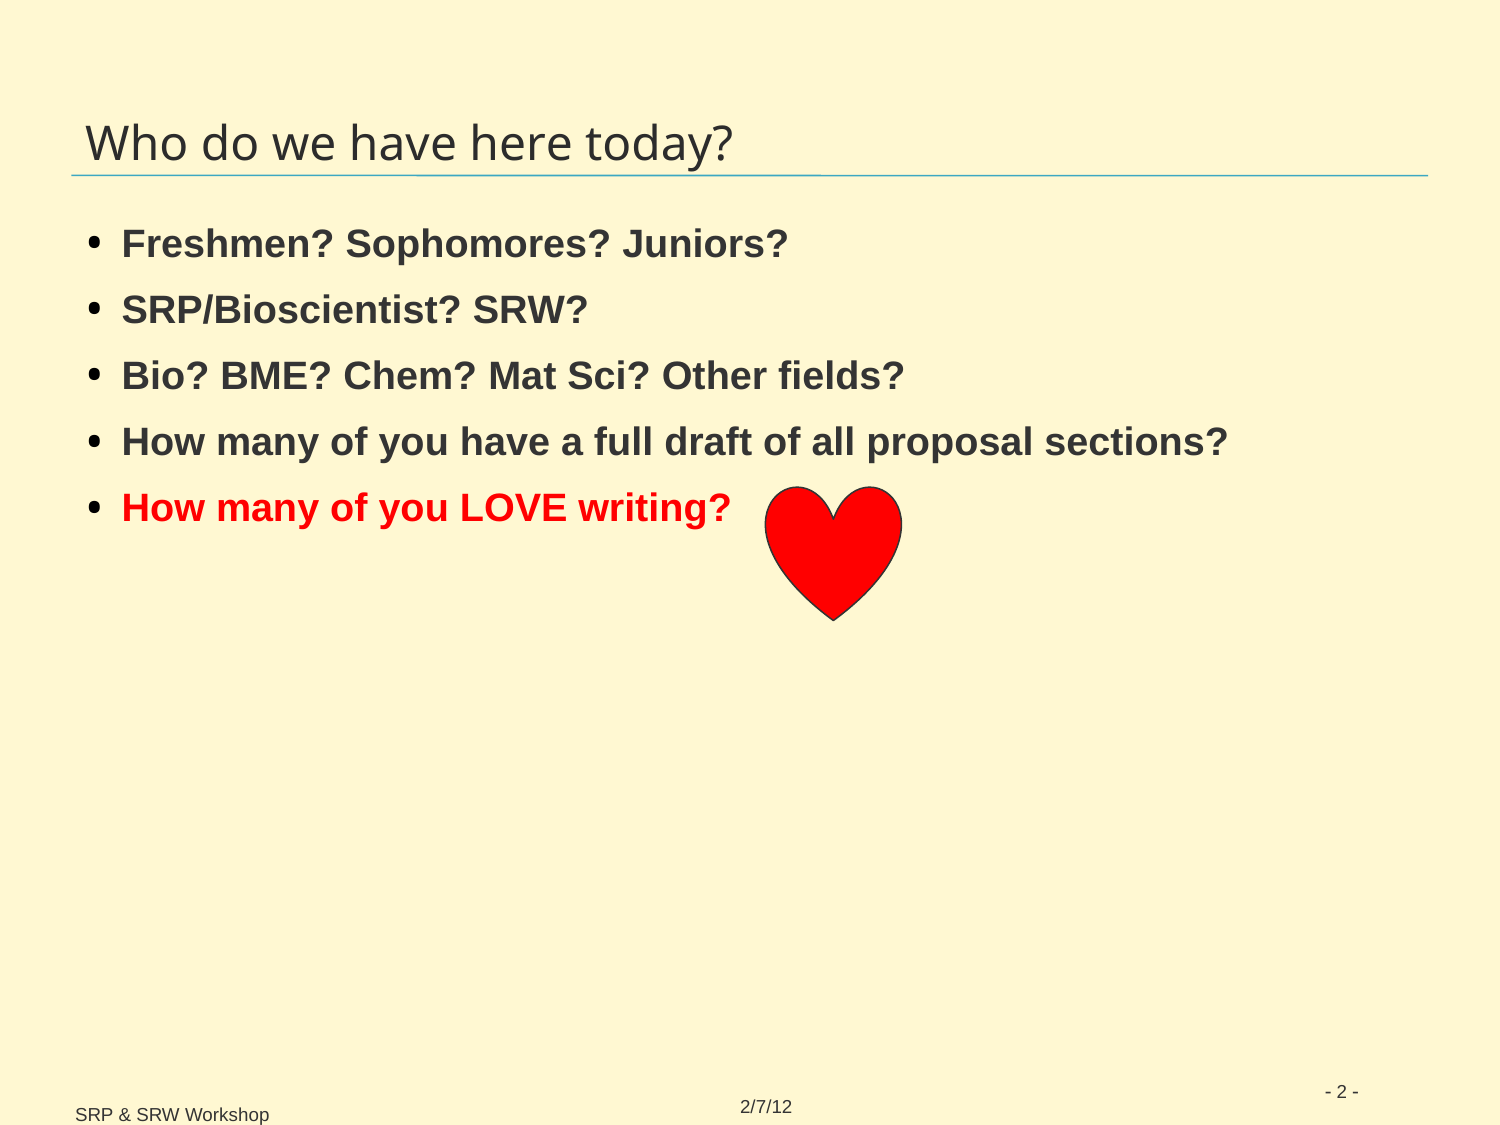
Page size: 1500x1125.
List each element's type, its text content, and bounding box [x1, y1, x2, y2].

text_box [765, 487, 902, 621]
text_box   [1325, 1074, 1438, 1125]
title Who do we have here today? [71, 34, 1321, 176]
list Freshmen? Sophomores? Juniors? SRP/Bioscientist? SRW? Bio? BME? Chem? Mat Sci? Other fields? How many of you have a full draft of all proposal sections? How many of you LOVE writing? [71, 210, 1428, 984]
